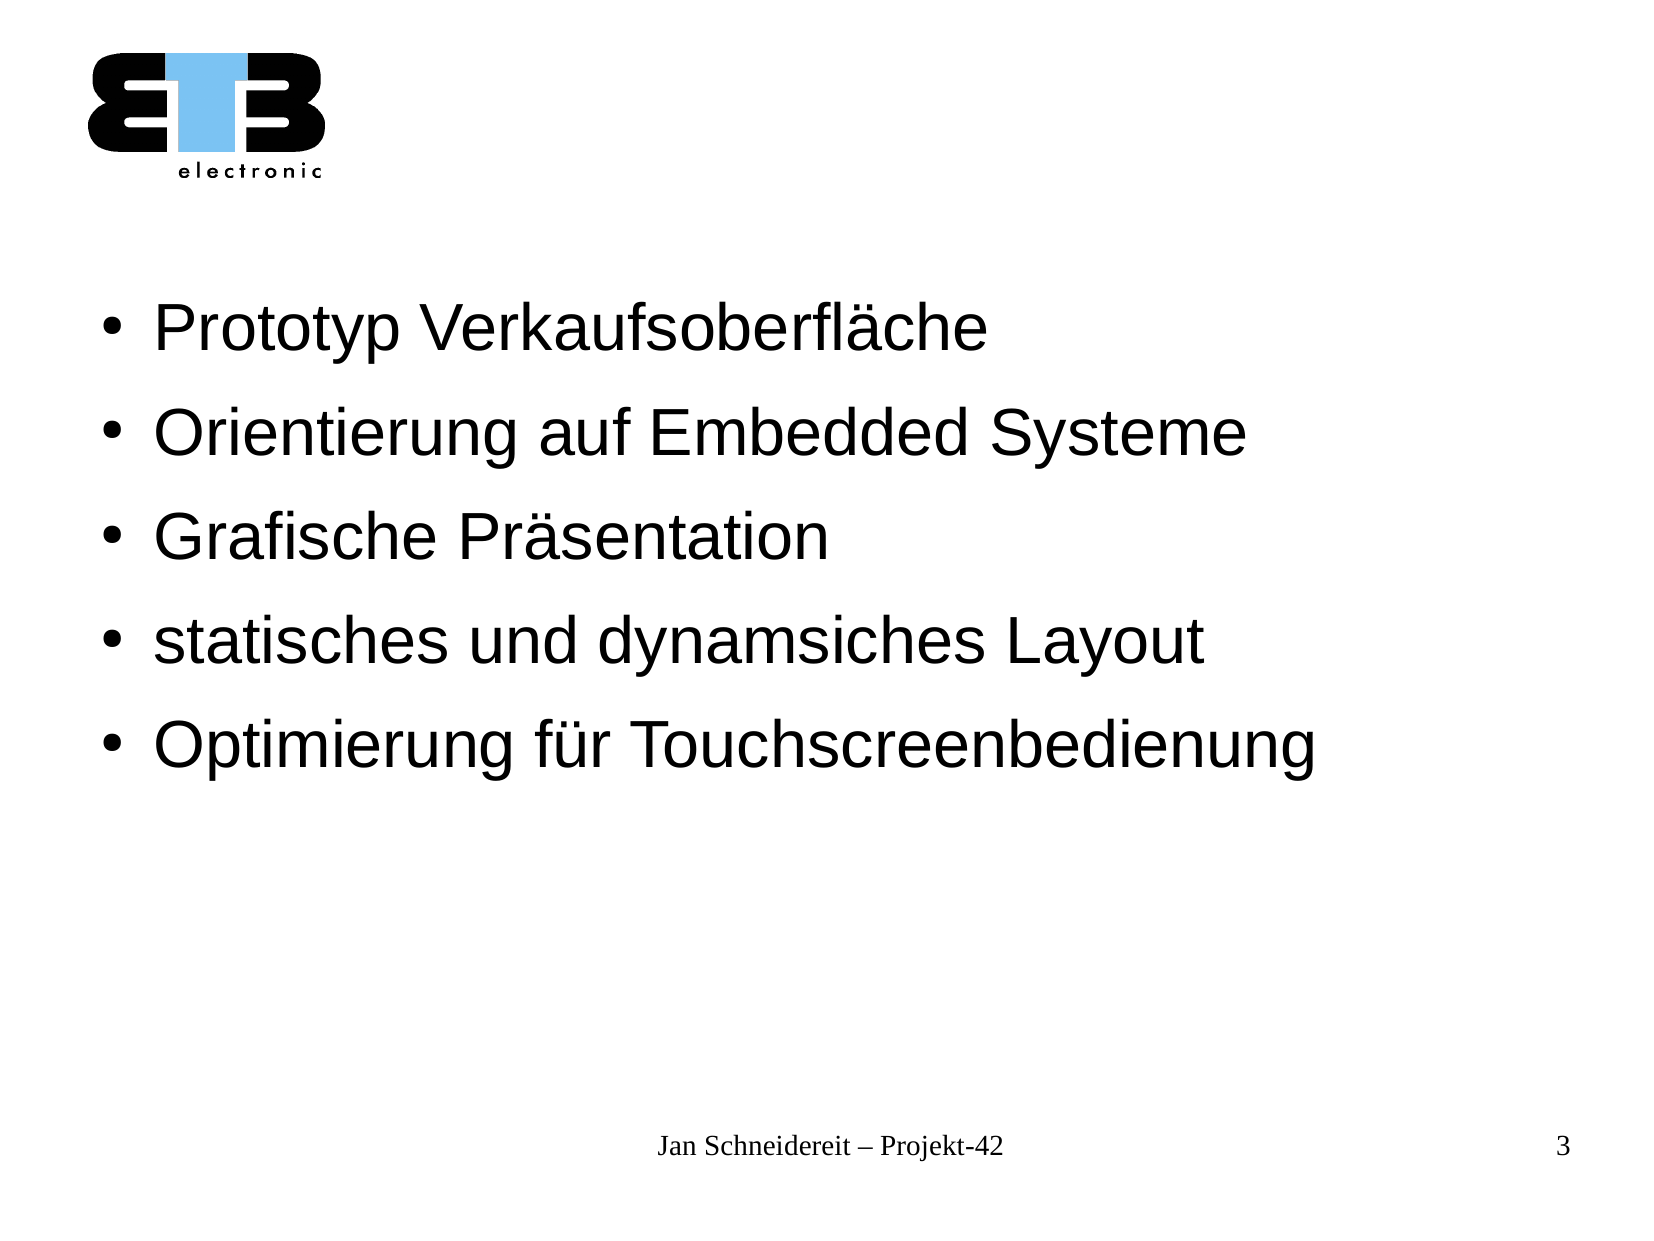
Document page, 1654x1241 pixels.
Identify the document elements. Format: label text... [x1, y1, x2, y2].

list Prototyp Verkaufsoberfläche Orientierung auf Embedded Systeme Grafische Präsentation statisches und dynamsiches Layout Optimierung für Touchscreenbedienung [82, 290, 1571, 1109]
picture [88, 53, 325, 178]
